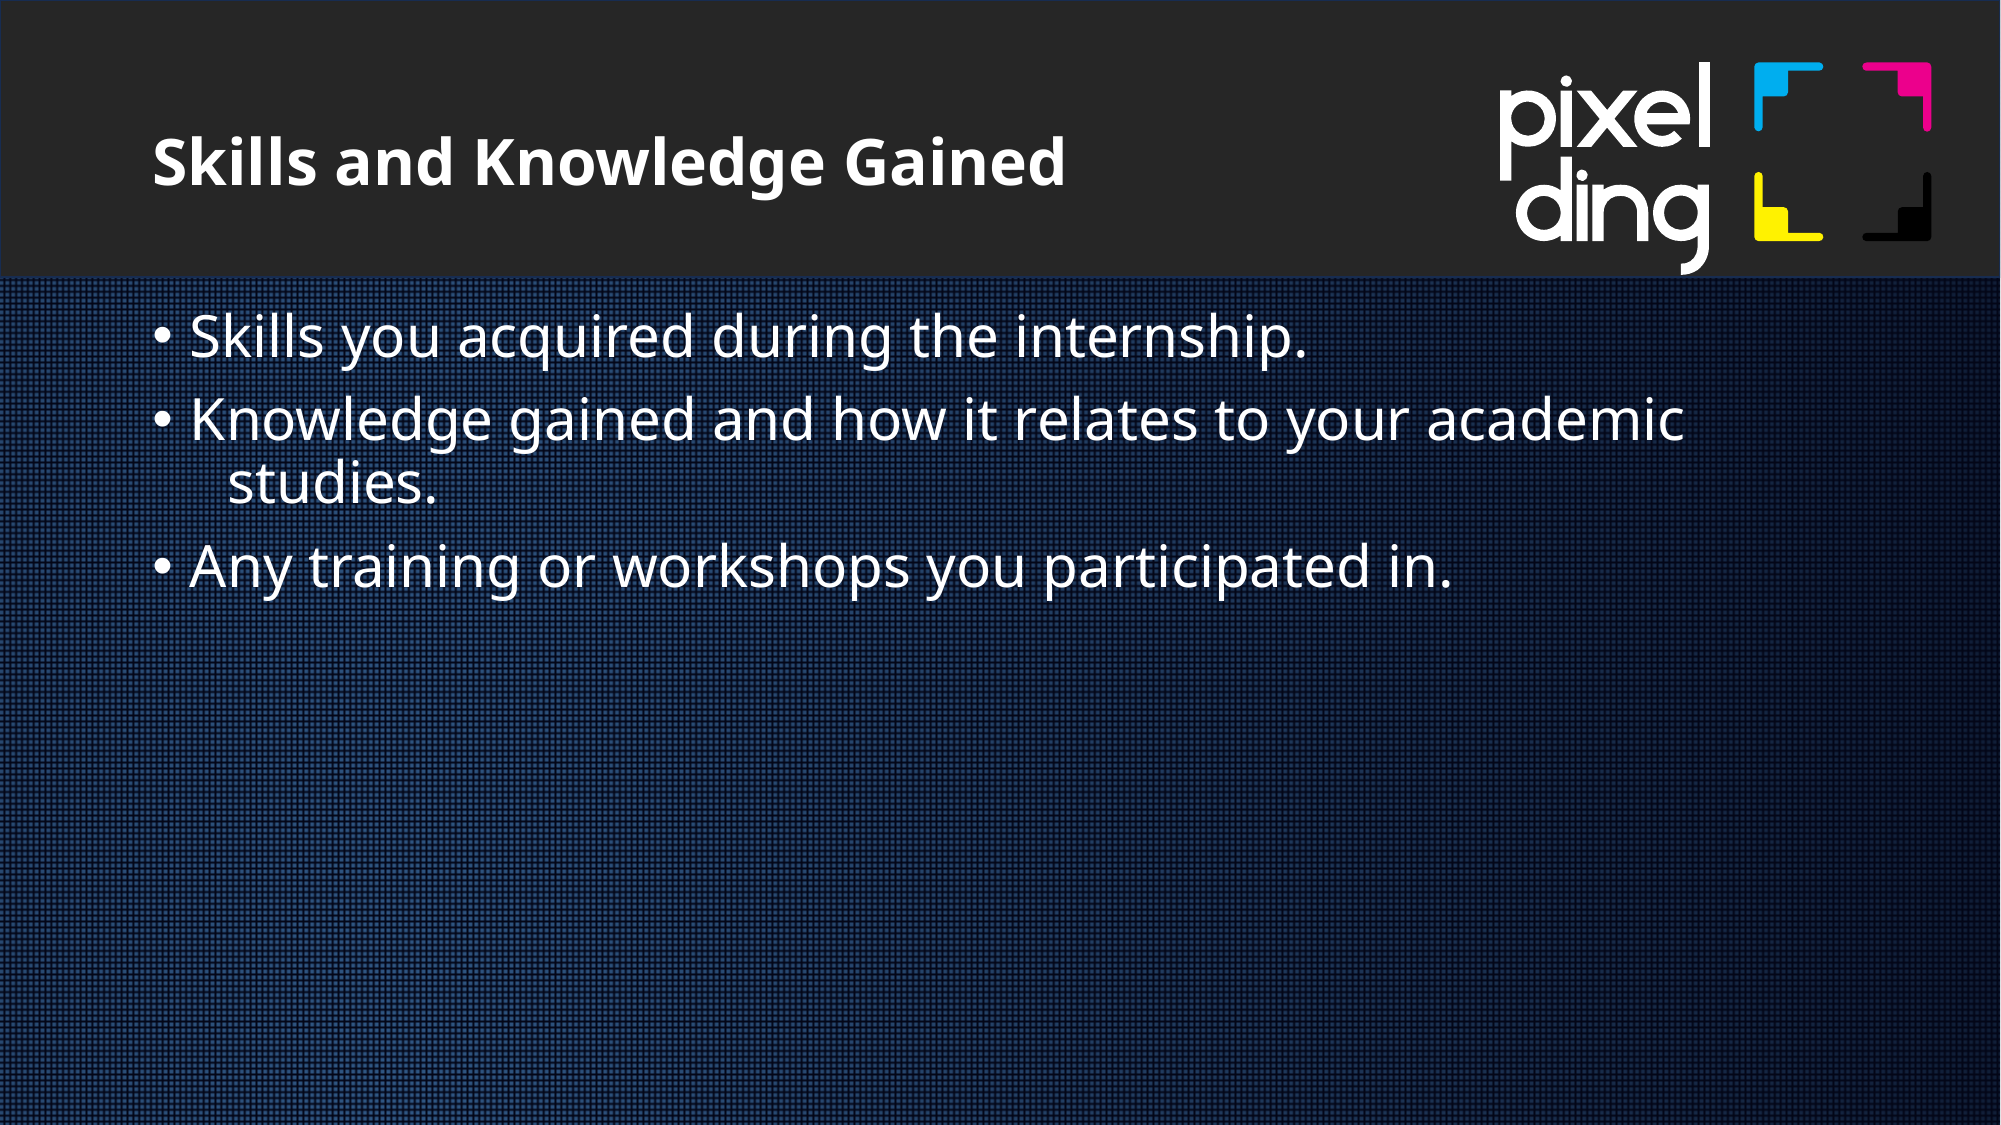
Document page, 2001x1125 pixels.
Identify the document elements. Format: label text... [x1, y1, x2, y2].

list Skills you acquired during the internship. Knowledge gained and how it relates to your academic studies. Any training or workshops you participated in. [137, 299, 1863, 1014]
title Skills and Knowledge Gained [137, 59, 1863, 278]
